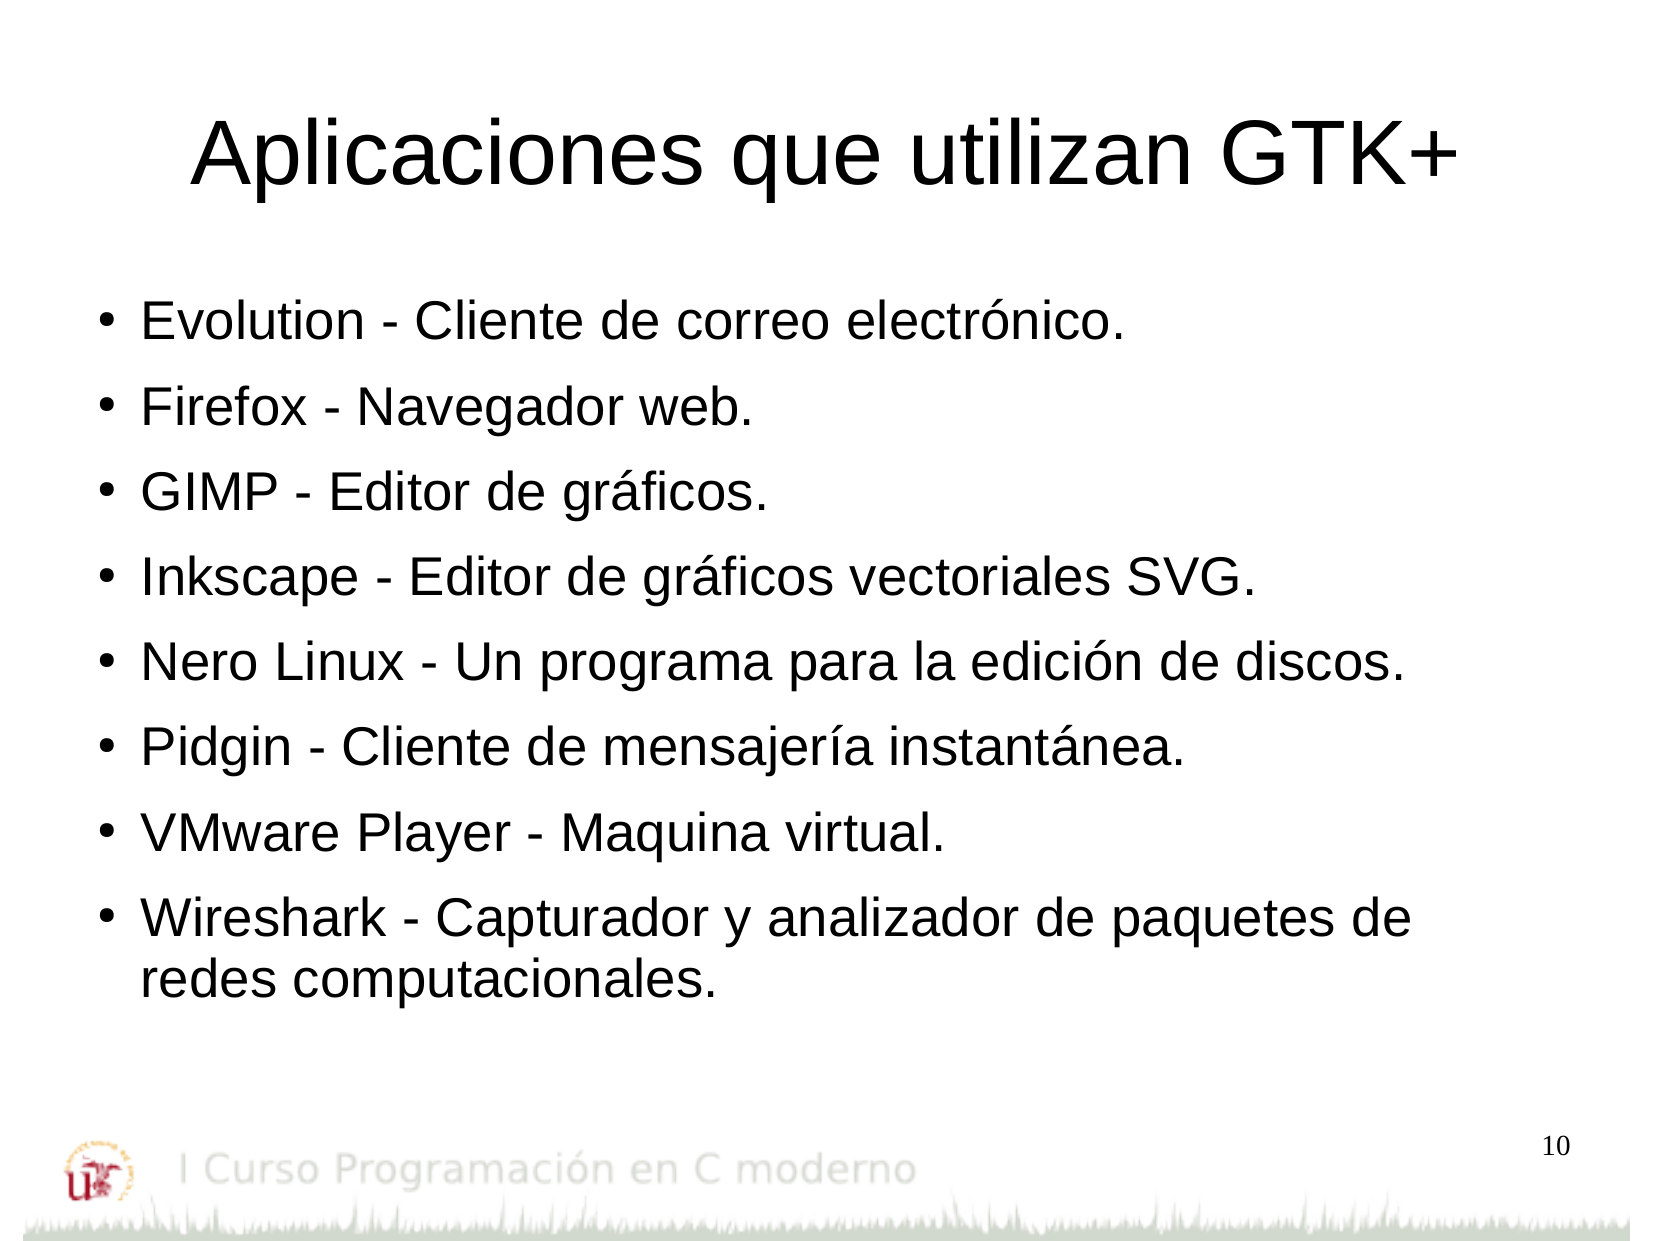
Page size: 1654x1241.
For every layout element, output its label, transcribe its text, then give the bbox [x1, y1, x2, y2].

picture [23, 1136, 1630, 1241]
list Evolution - Cliente de correo electrónico. Firefox - Navegador web. GIMP - Editor de gráficos. Inkscape - Editor de gráficos vectoriales SVG. Nero Linux - Un programa para la edición de discos. Pidgin - Cliente de mensajería instantánea. VMware Player - Maquina virtual. Wireshark - Capturador y analizador de paquetes de redes computacionales. [82, 290, 1538, 1010]
title Aplicaciones que utilizan GTK+ [82, 49, 1571, 257]
